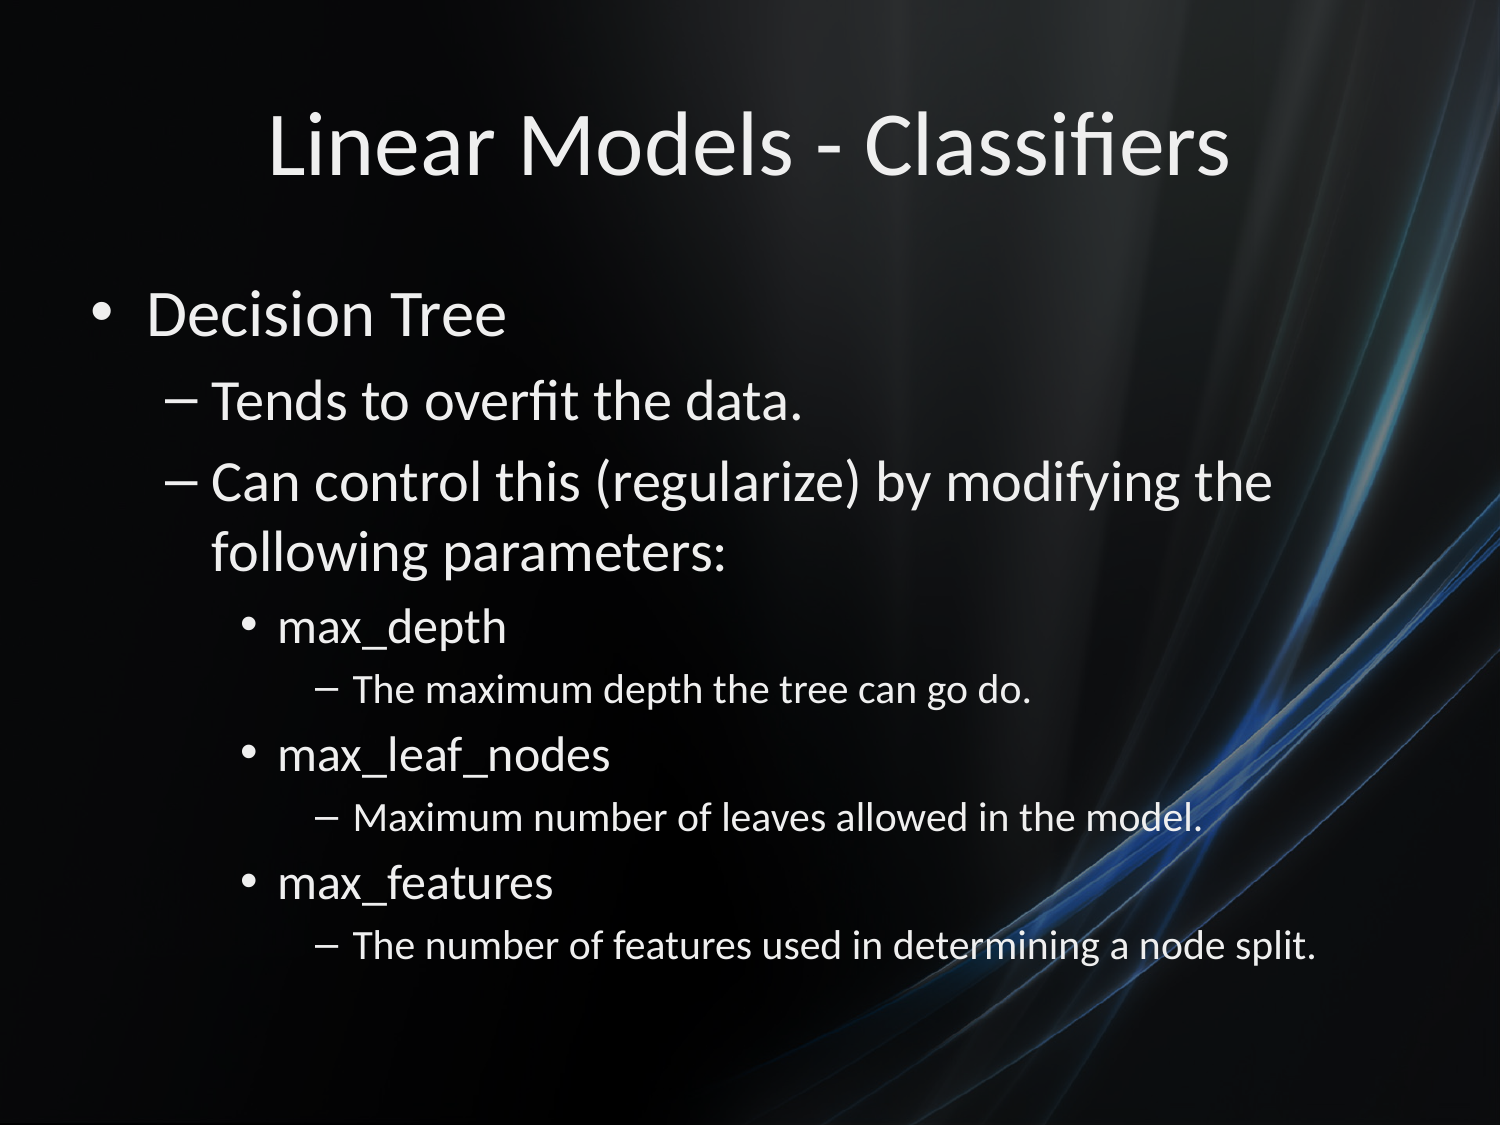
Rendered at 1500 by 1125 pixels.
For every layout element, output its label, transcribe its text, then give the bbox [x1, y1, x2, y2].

list Decision Tree Tends to overfit the data. Can control this (regularize) by modifying the following parameters: max_depth The maximum depth the tree can go do. max_leaf_nodes Maximum number of leaves allowed in the model. max_features The number of features used in determining a node split. [75, 262, 1425, 1005]
picture [0, 0, 1500, 1125]
title Linear Models - Classifiers [75, 45, 1425, 233]
